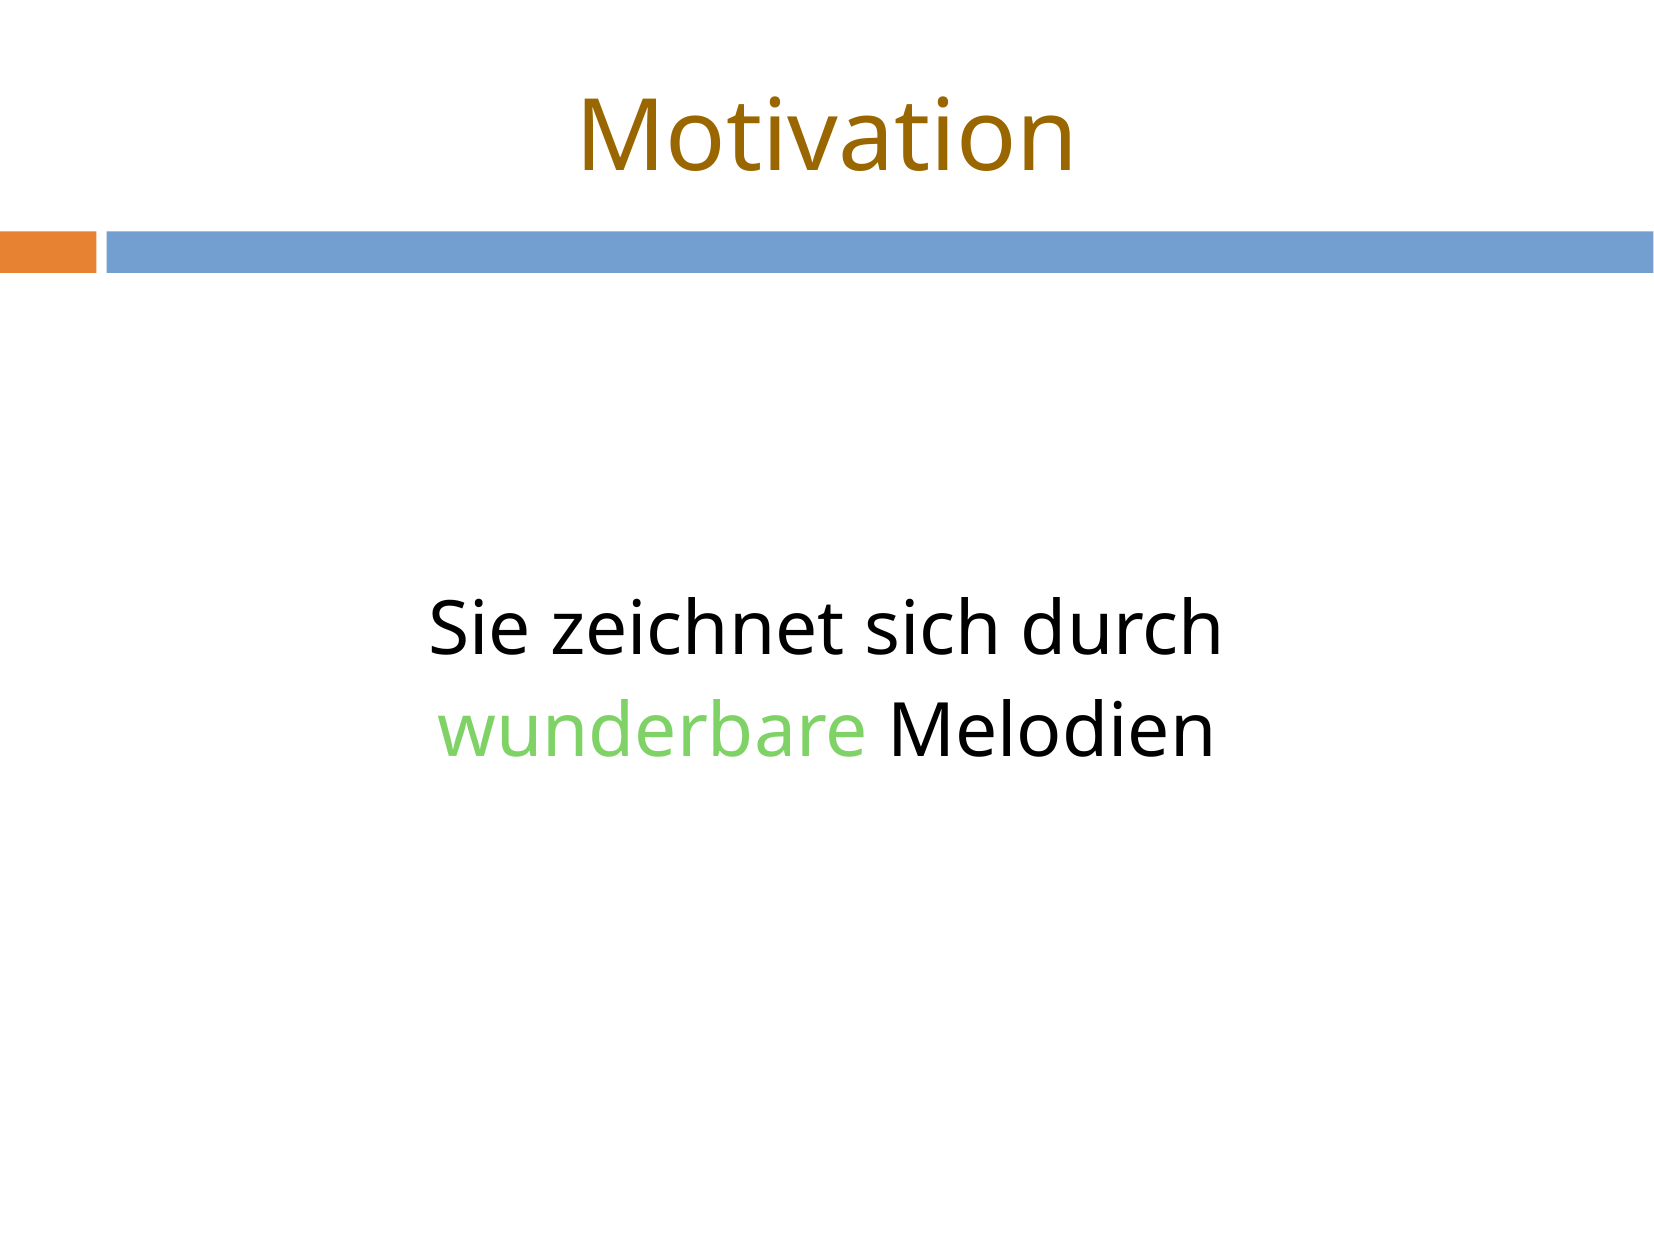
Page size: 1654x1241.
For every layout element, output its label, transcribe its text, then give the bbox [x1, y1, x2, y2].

text_box Sie zeichnet sich durch wunderbare Melodien [342, 566, 1312, 765]
title Motivation [0, 49, 1654, 213]
